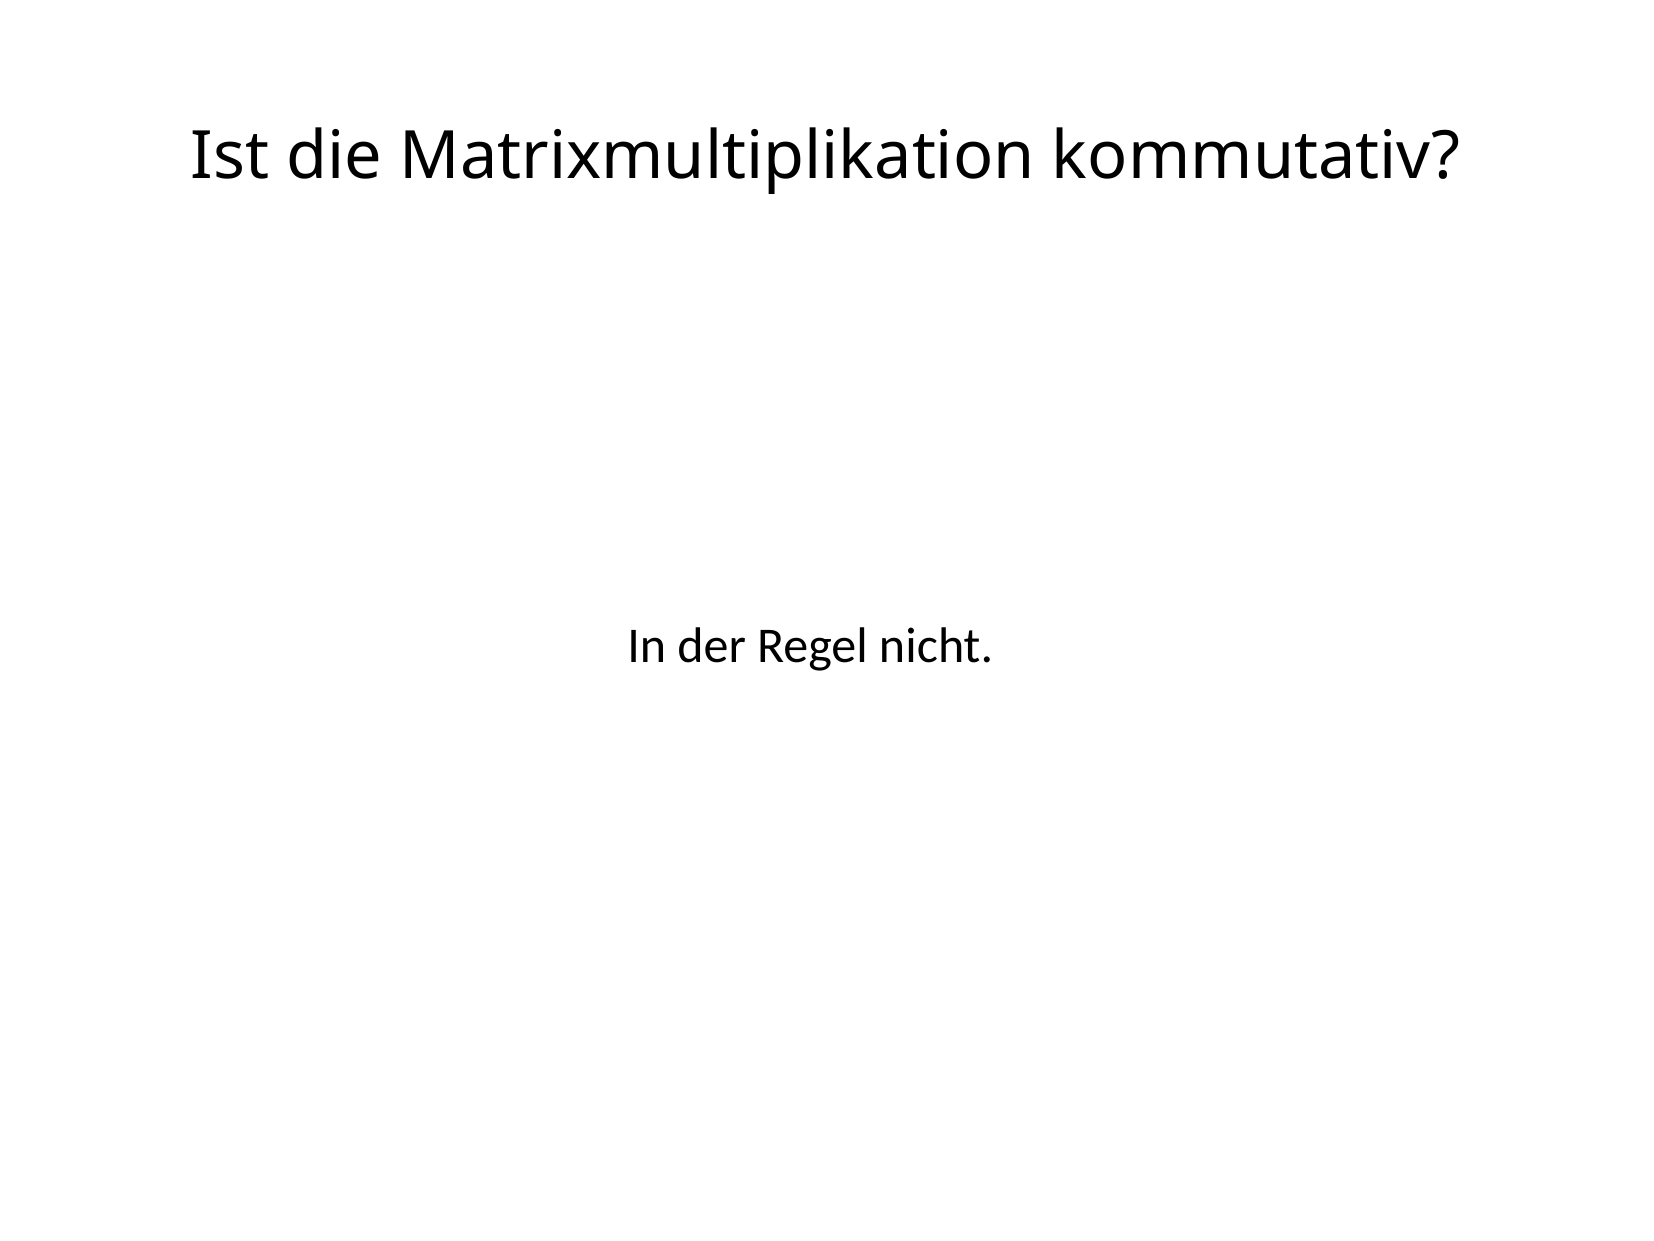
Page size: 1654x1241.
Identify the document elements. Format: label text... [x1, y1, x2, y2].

title Ist die Matrixmultiplikation kommutativ? [82, 49, 1571, 257]
subtitle In der Regel nicht. [82, 290, 1538, 1010]
